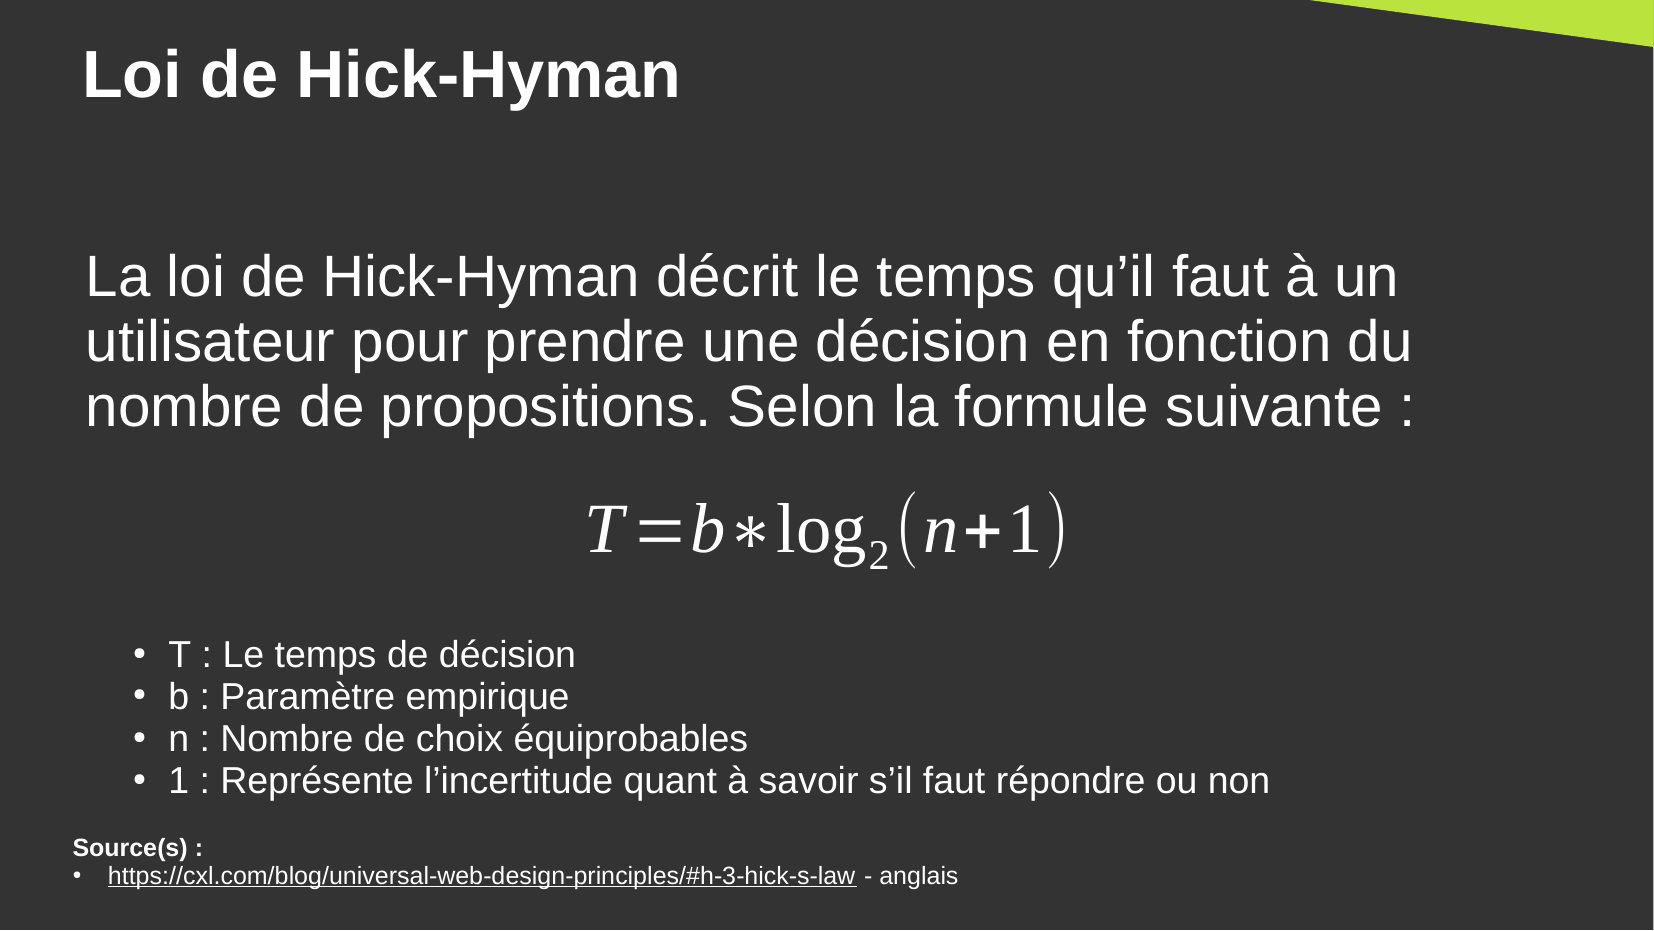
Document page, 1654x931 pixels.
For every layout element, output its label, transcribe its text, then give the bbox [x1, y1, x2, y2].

text_box T : Le temps de décision b : Paramètre empirique n : Nombre de choix équiprobables 1 : Représente l’incertitude quant à savoir s’il faut répondre ou non [118, 625, 1288, 826]
text_box La loi de Hick-Hyman décrit le temps qu’il faut à un utilisateur pour prendre une décision en fonction du nombre de propositions. Selon la formule suivante : [70, 236, 1619, 447]
text_box [1309, 0, 1654, 48]
title Loi de Hick-Hyman [82, 37, 815, 114]
chart [578, 488, 1076, 579]
text_box Source(s) : https://cxl.com/blog/universal-web-design-principles/#h-3-hick-s-law - anglais [57, 826, 1543, 926]
